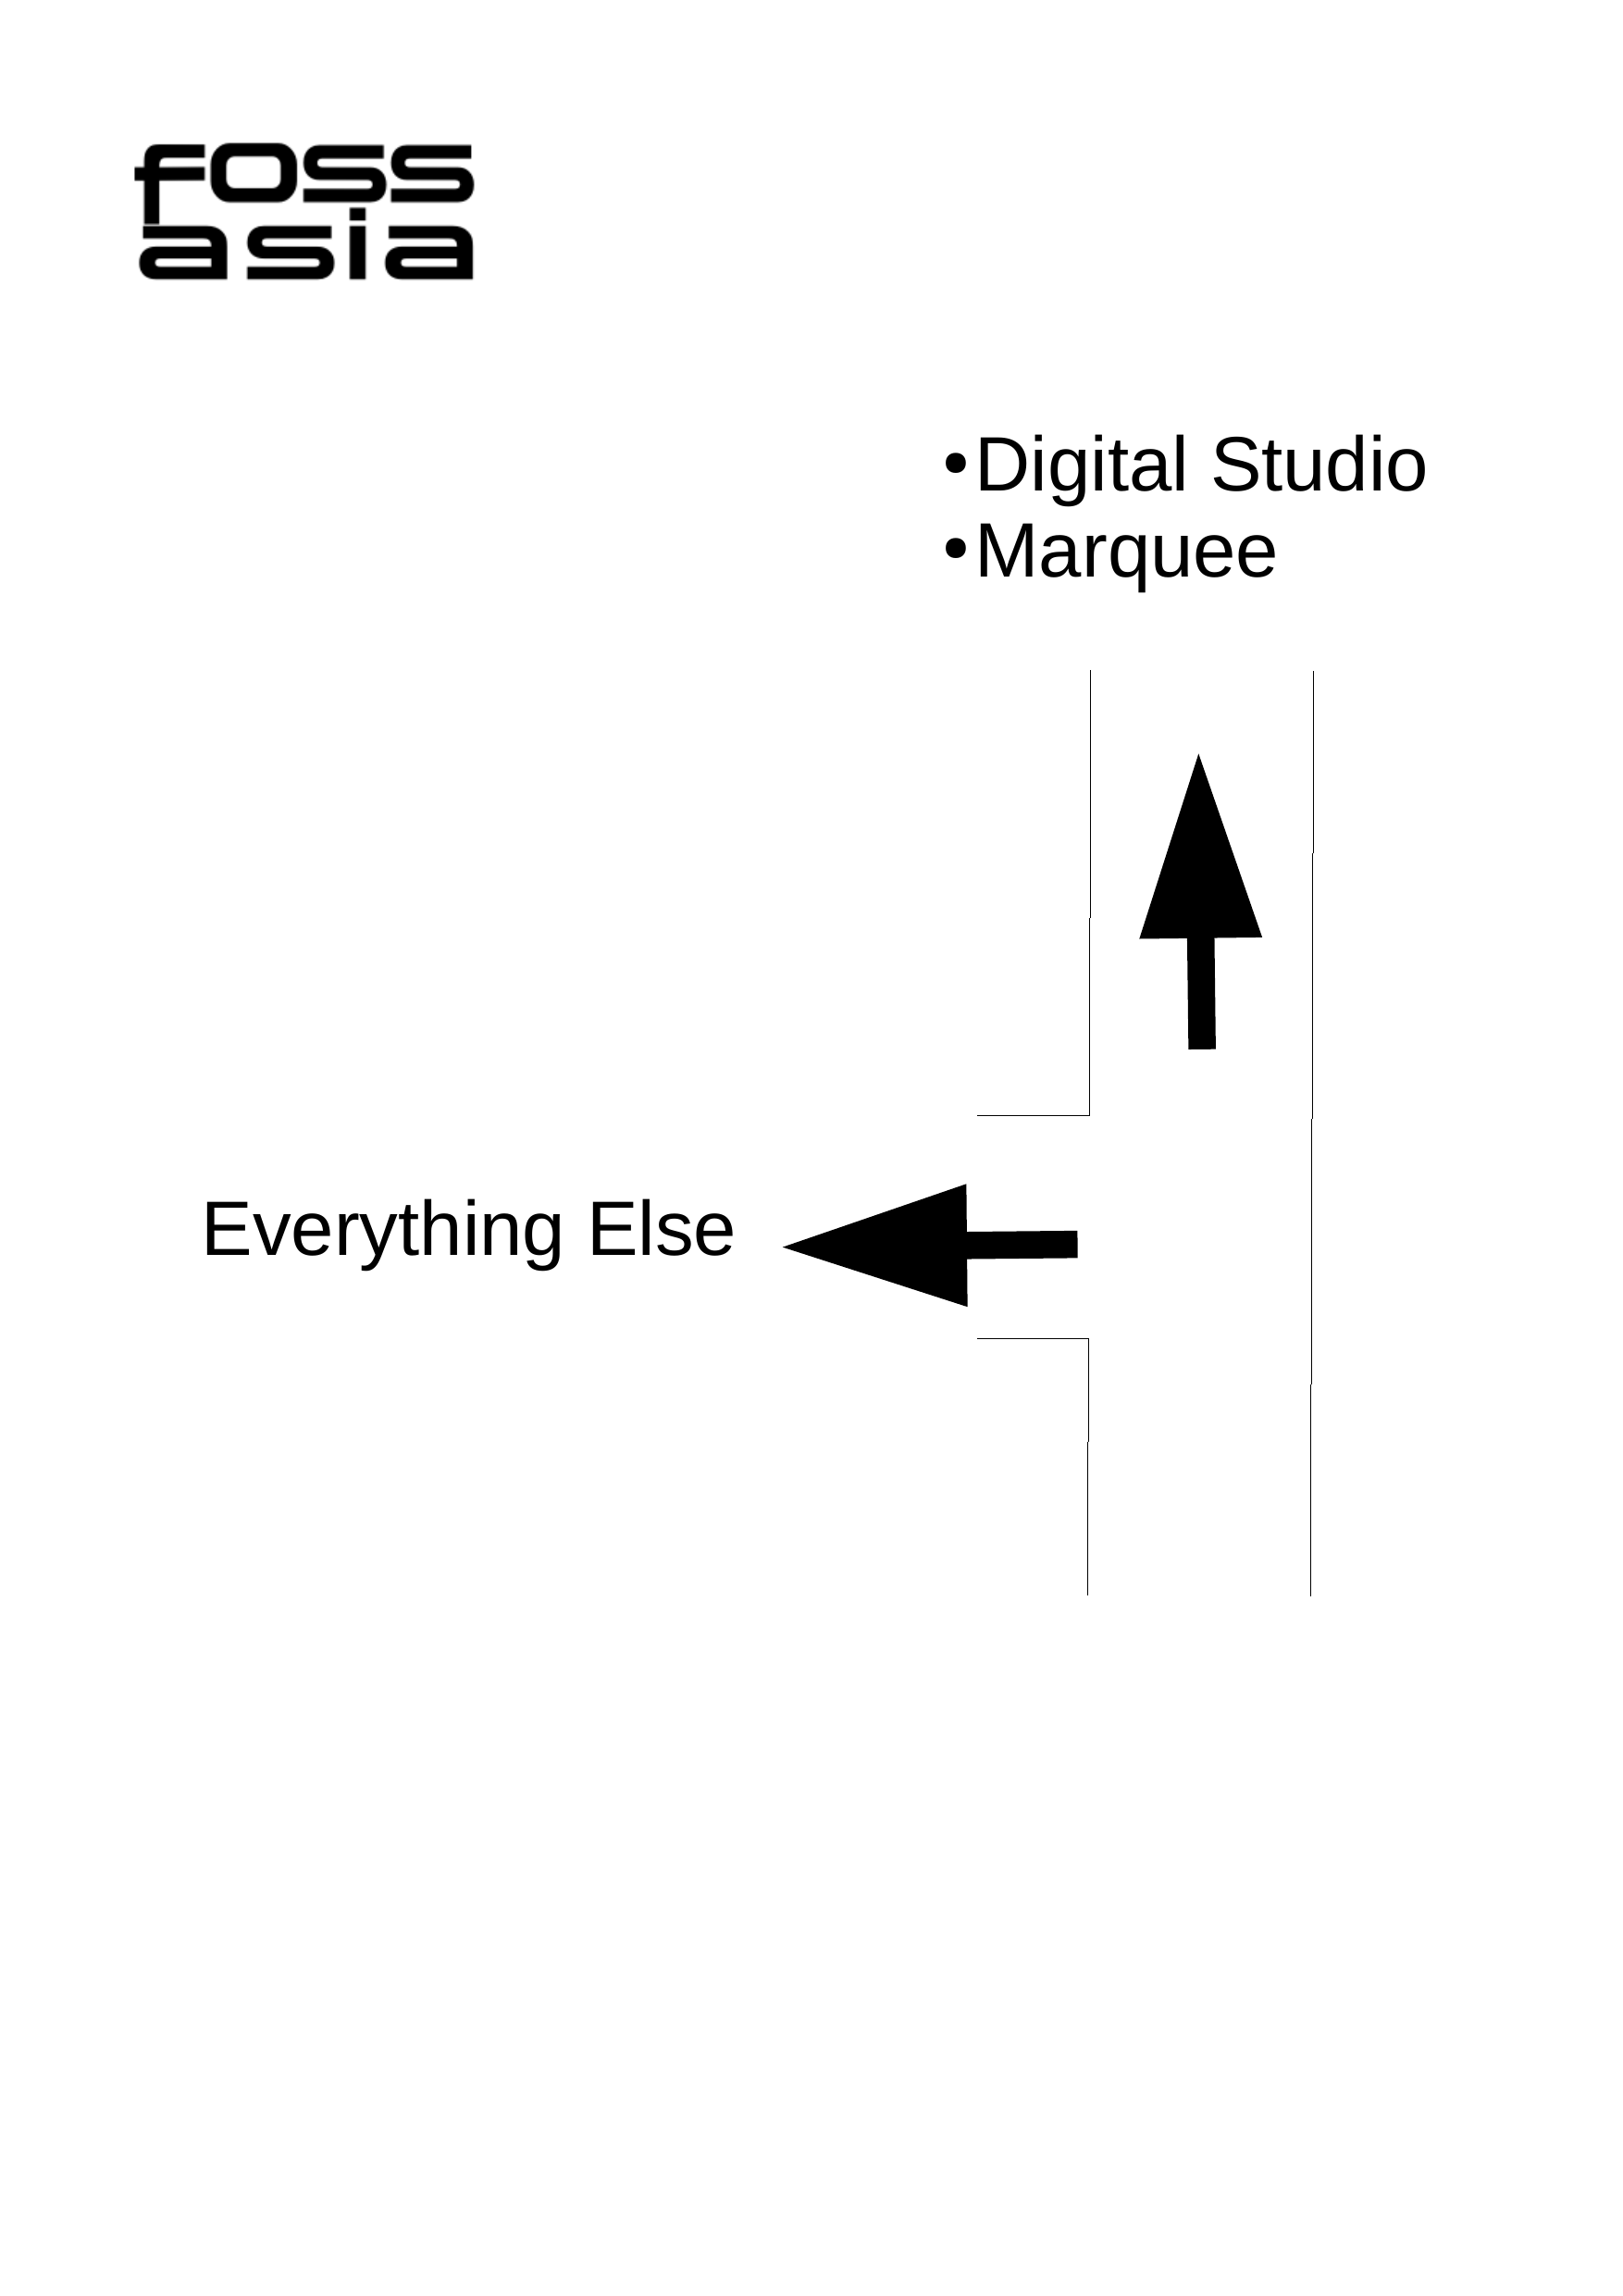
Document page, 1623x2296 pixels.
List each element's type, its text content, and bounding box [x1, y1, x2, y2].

text_box Everything Else [187, 1178, 751, 1279]
picture [130, 139, 480, 285]
text_box Digital Studio Marquee [928, 415, 1443, 602]
